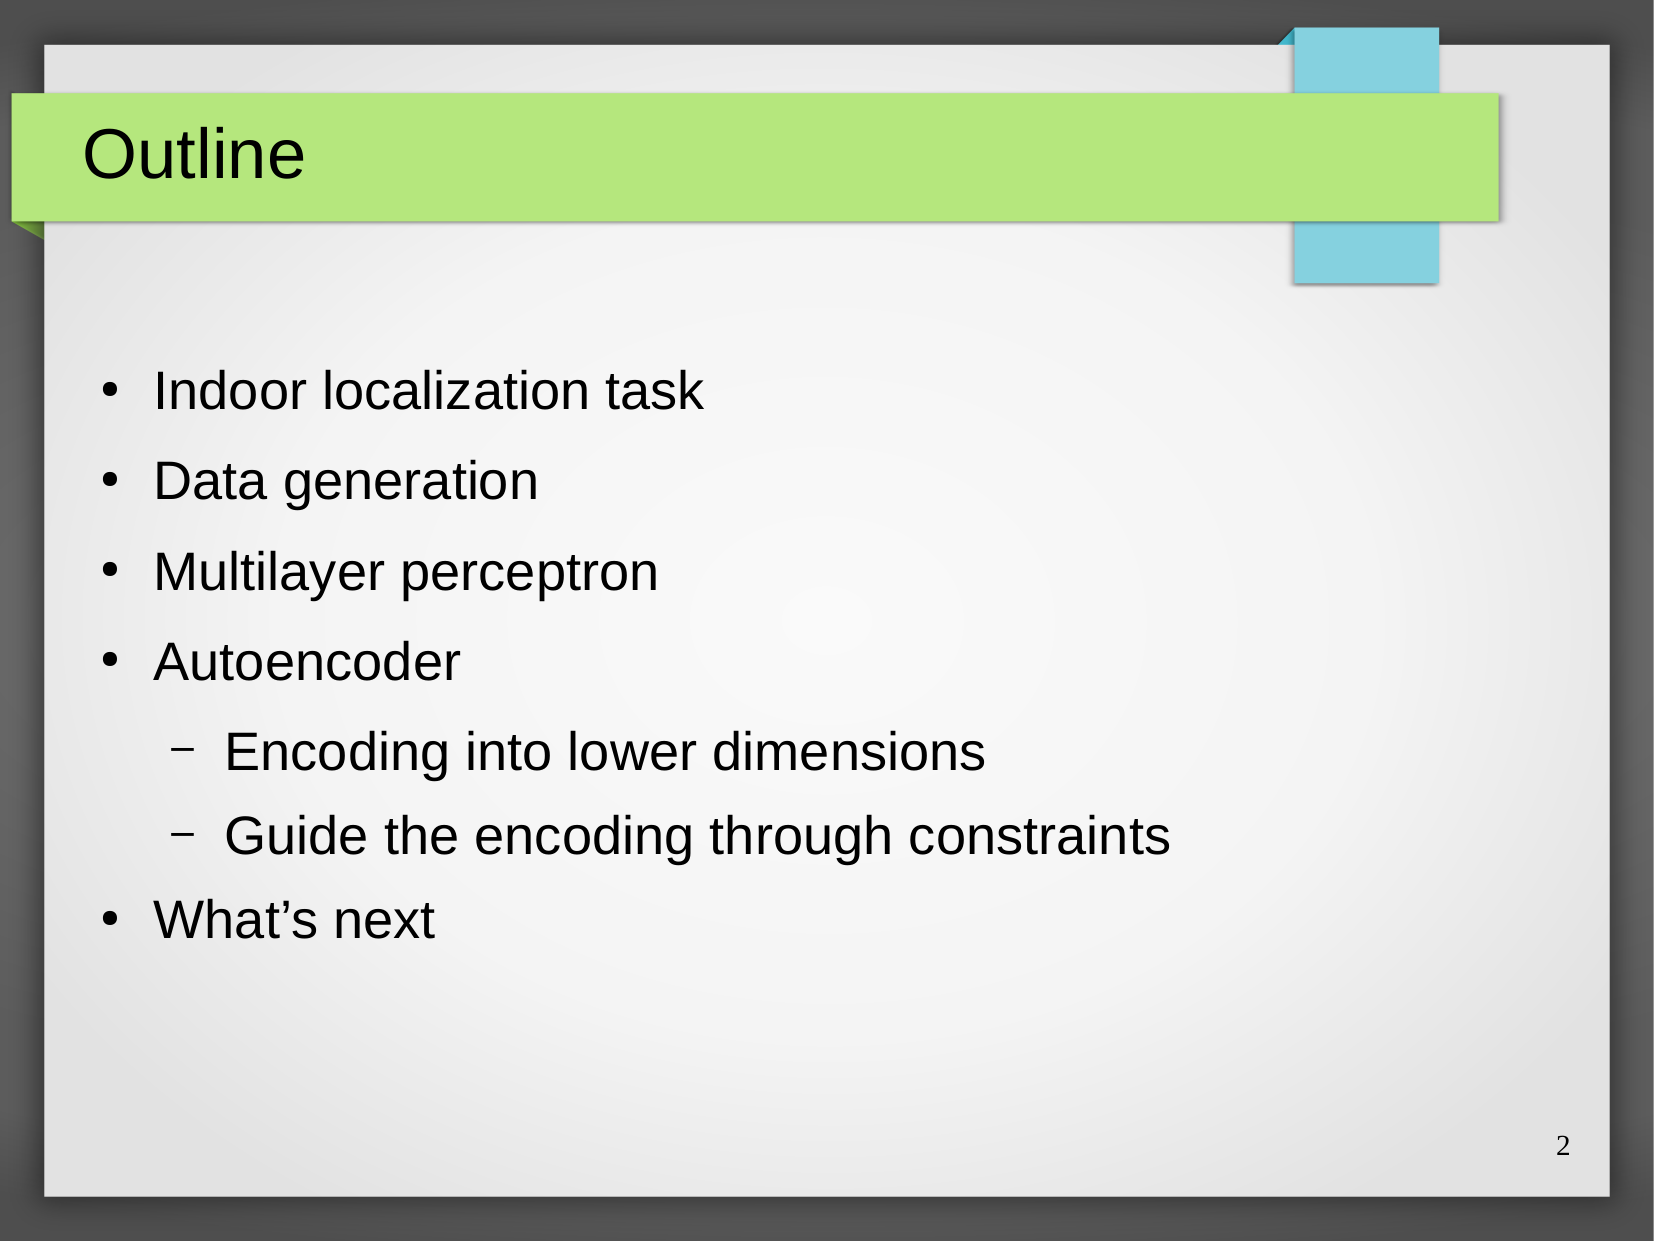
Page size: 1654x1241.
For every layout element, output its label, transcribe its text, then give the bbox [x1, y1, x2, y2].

title Outline [82, 94, 1264, 213]
list Indoor localization task Data generation Multilayer perceptron Autoencoder Encoding into lower dimensions Guide the encoding through constraints What’s next [82, 360, 1571, 1081]
picture [0, 0, 1654, 1241]
